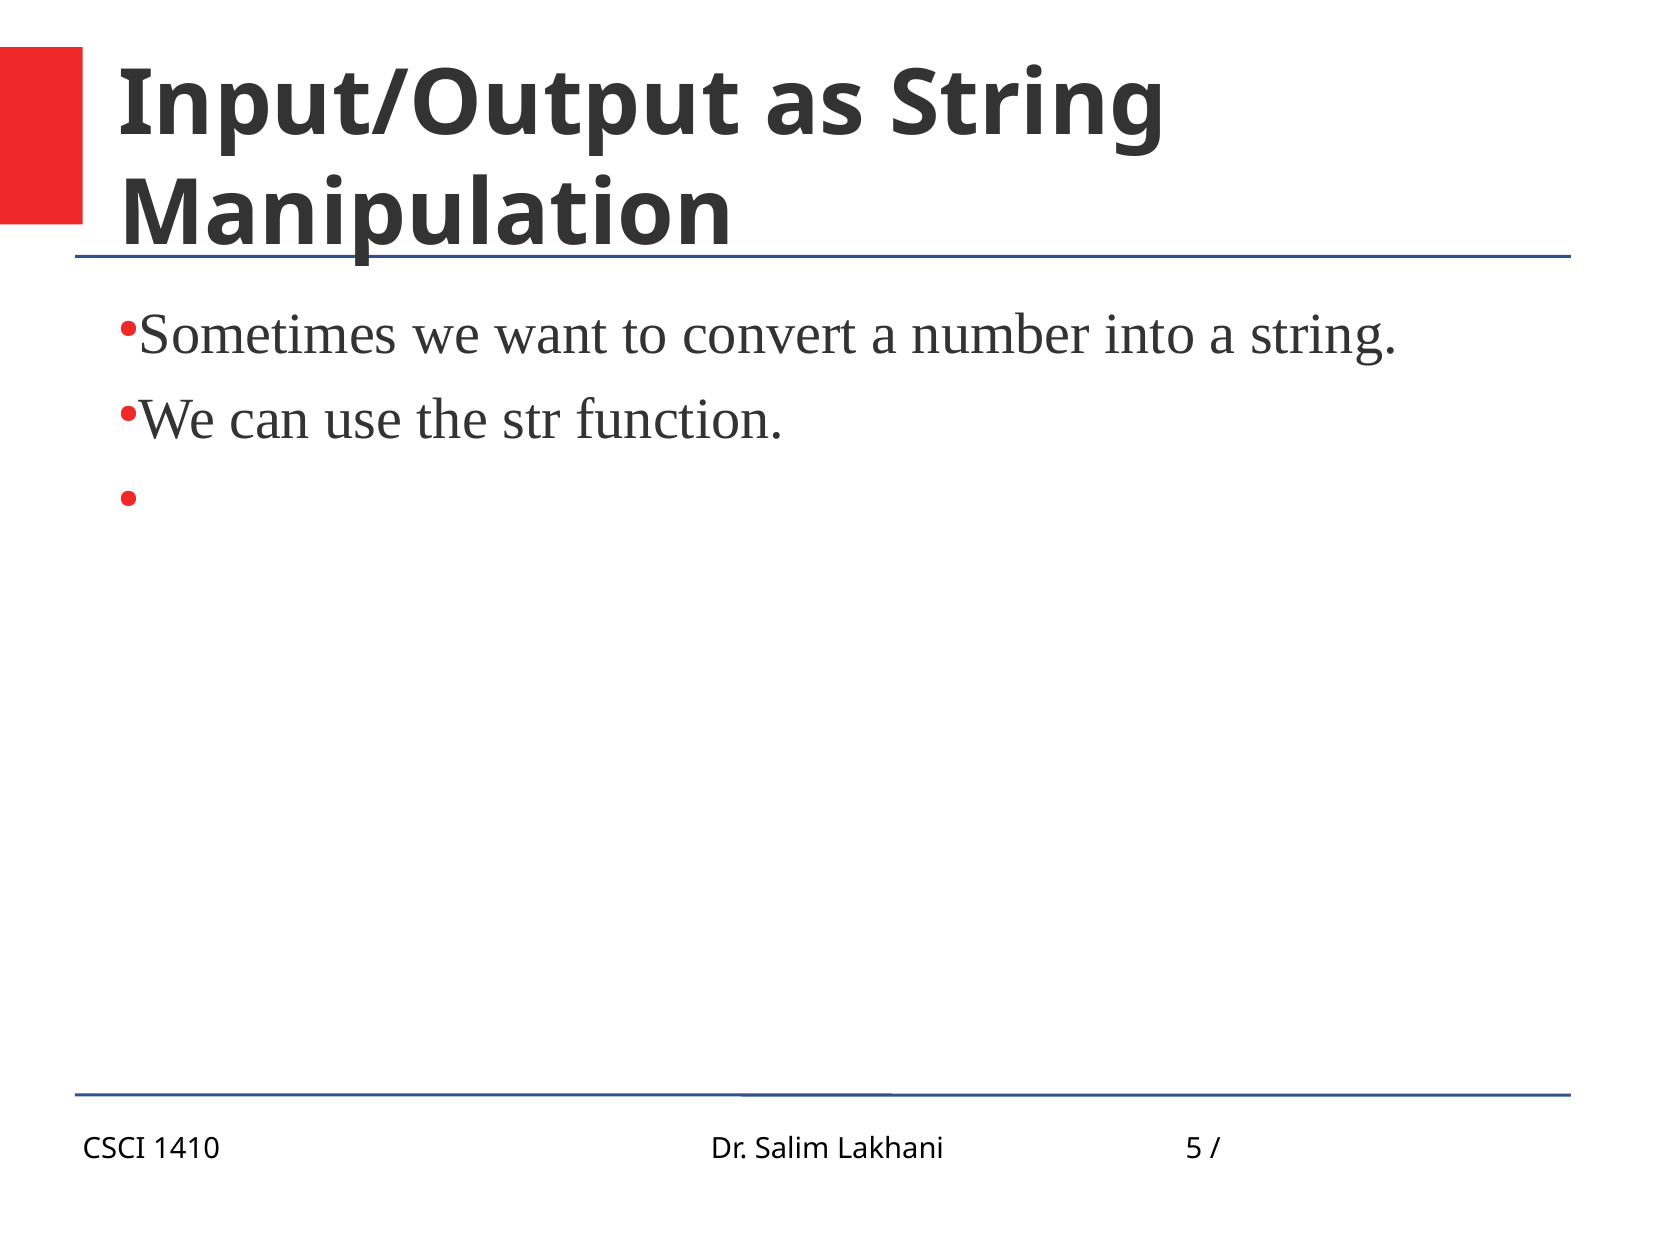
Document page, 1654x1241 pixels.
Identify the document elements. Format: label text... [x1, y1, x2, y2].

list Sometimes we want to convert a number into a string. We can use the str function. [118, 295, 1536, 1110]
text_box CSCI 1410 [82, 1129, 468, 1216]
text_box Dr. Salim Lakhani [565, 1129, 1090, 1216]
text_box / [1185, 1129, 1571, 1216]
title Input/Output as String Manipulation [118, 27, 1571, 278]
